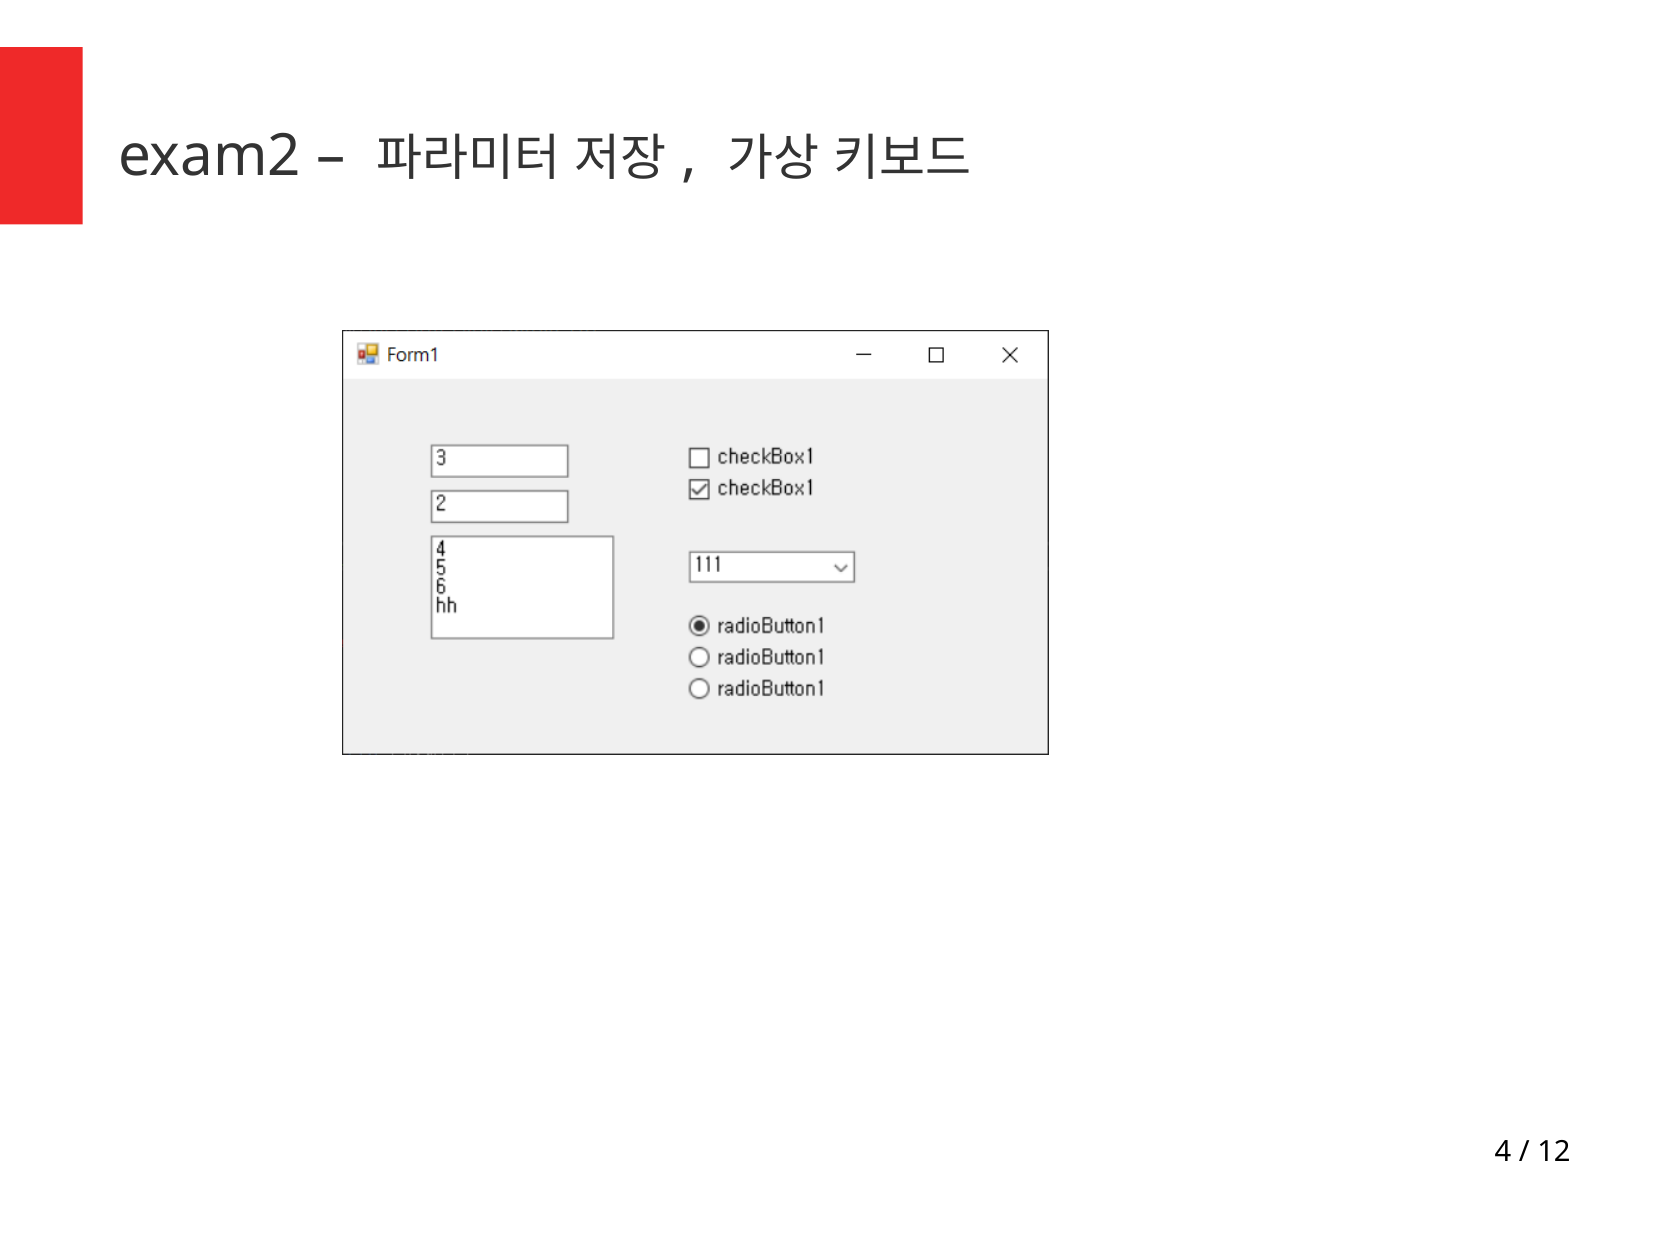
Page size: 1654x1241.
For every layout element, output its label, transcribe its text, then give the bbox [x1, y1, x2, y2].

picture [342, 330, 1049, 755]
title exam2 – 파라미터 저장, 가상 키보드 [118, 49, 1571, 257]
